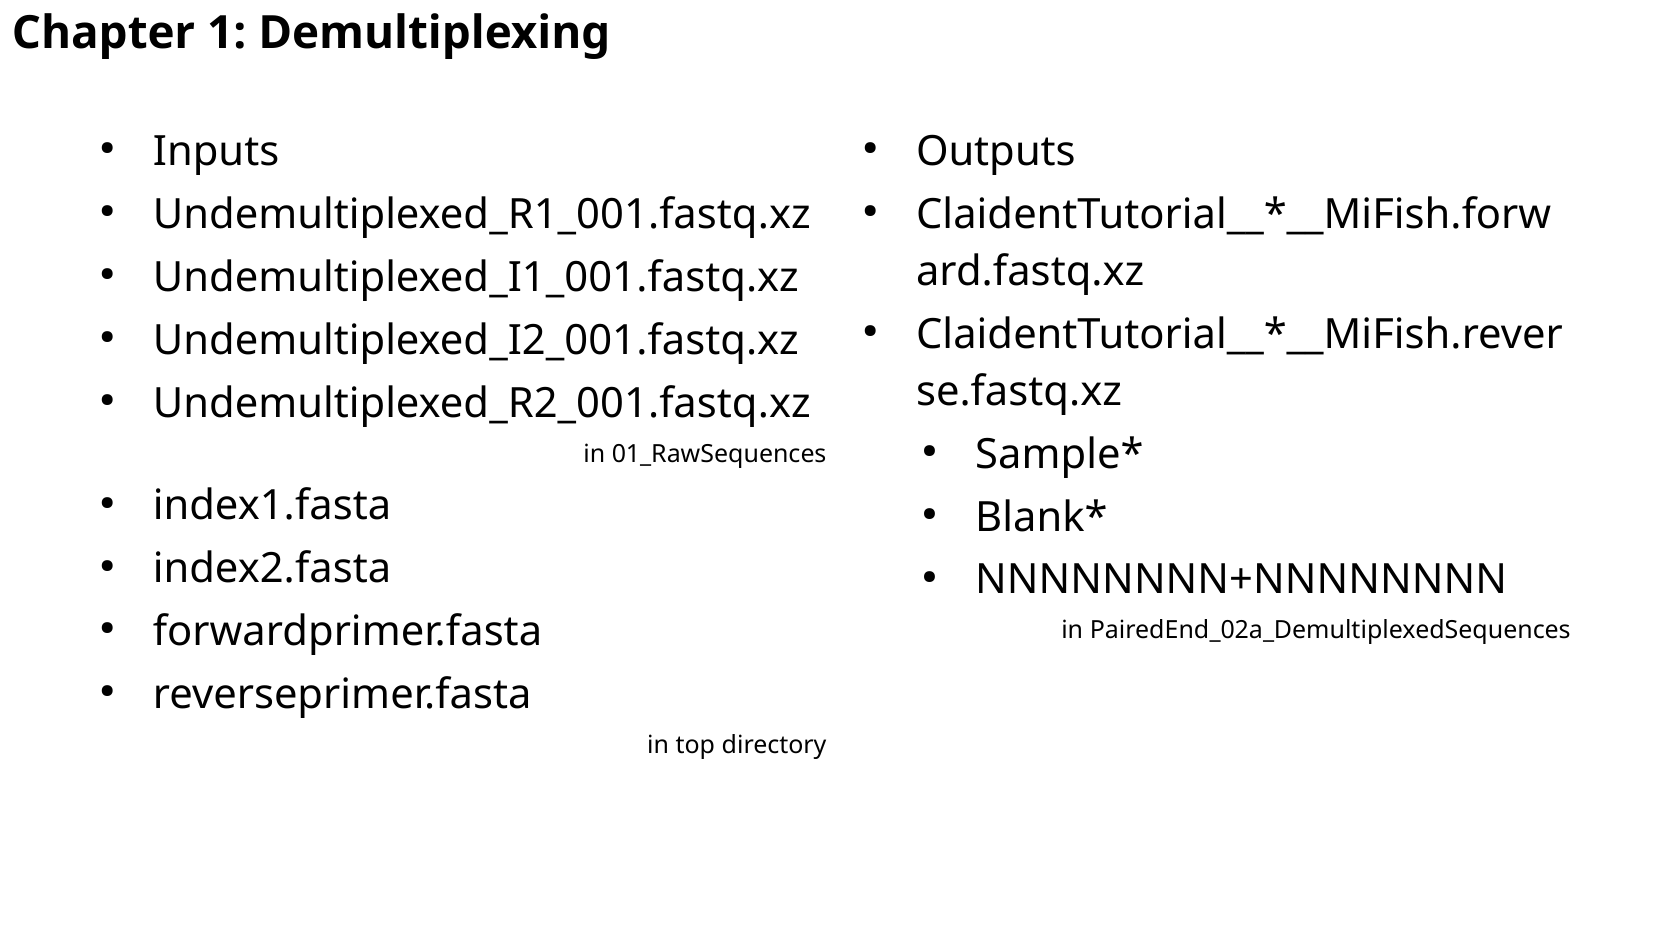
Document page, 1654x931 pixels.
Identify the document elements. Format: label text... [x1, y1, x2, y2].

list Outputs ClaidentTutorial__*__MiFish.forward.fastq.xz ClaidentTutorial__*__MiFish.reverse.fastq.xz Sample* Blank* NNNNNNNN+NNNNNNNN in PairedEnd_02a_DemultiplexedSequences [845, 120, 1572, 759]
title Chapter 1: Demultiplexing [11, 0, 1642, 130]
list Inputs Undemultiplexed_R1_001.fastq.xz Undemultiplexed_I1_001.fastq.xz Undemultiplexed_I2_001.fastq.xz Undemultiplexed_R2_001.fastq.xz in 01_RawSequences index1.fasta index2.fasta forwardprimer.fasta reverseprimer.fasta in top directory [82, 120, 827, 810]
